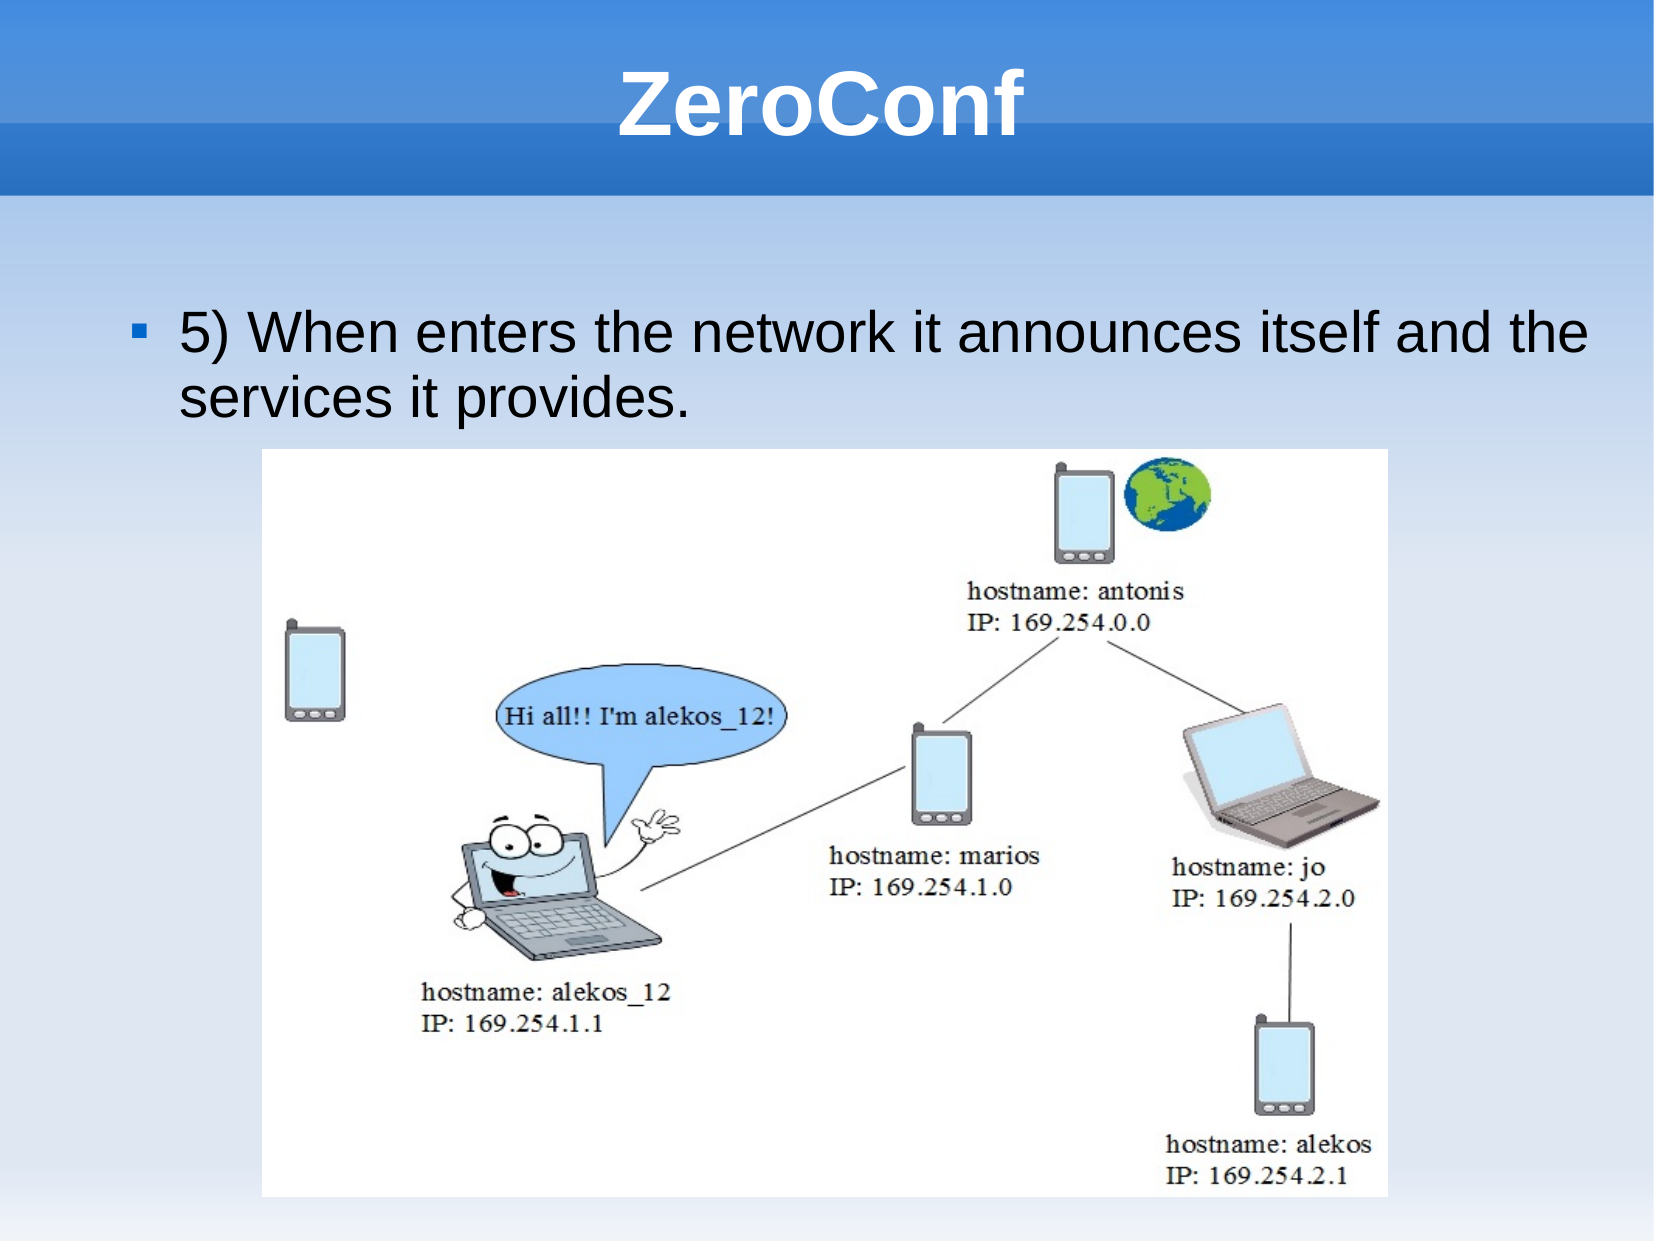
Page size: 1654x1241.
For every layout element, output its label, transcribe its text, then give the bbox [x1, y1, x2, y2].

picture [0, 0, 1654, 1241]
title ZeroConf [76, 0, 1565, 208]
text_box 5) When enters the network it announces itself and the services it provides. [37, 300, 1642, 431]
